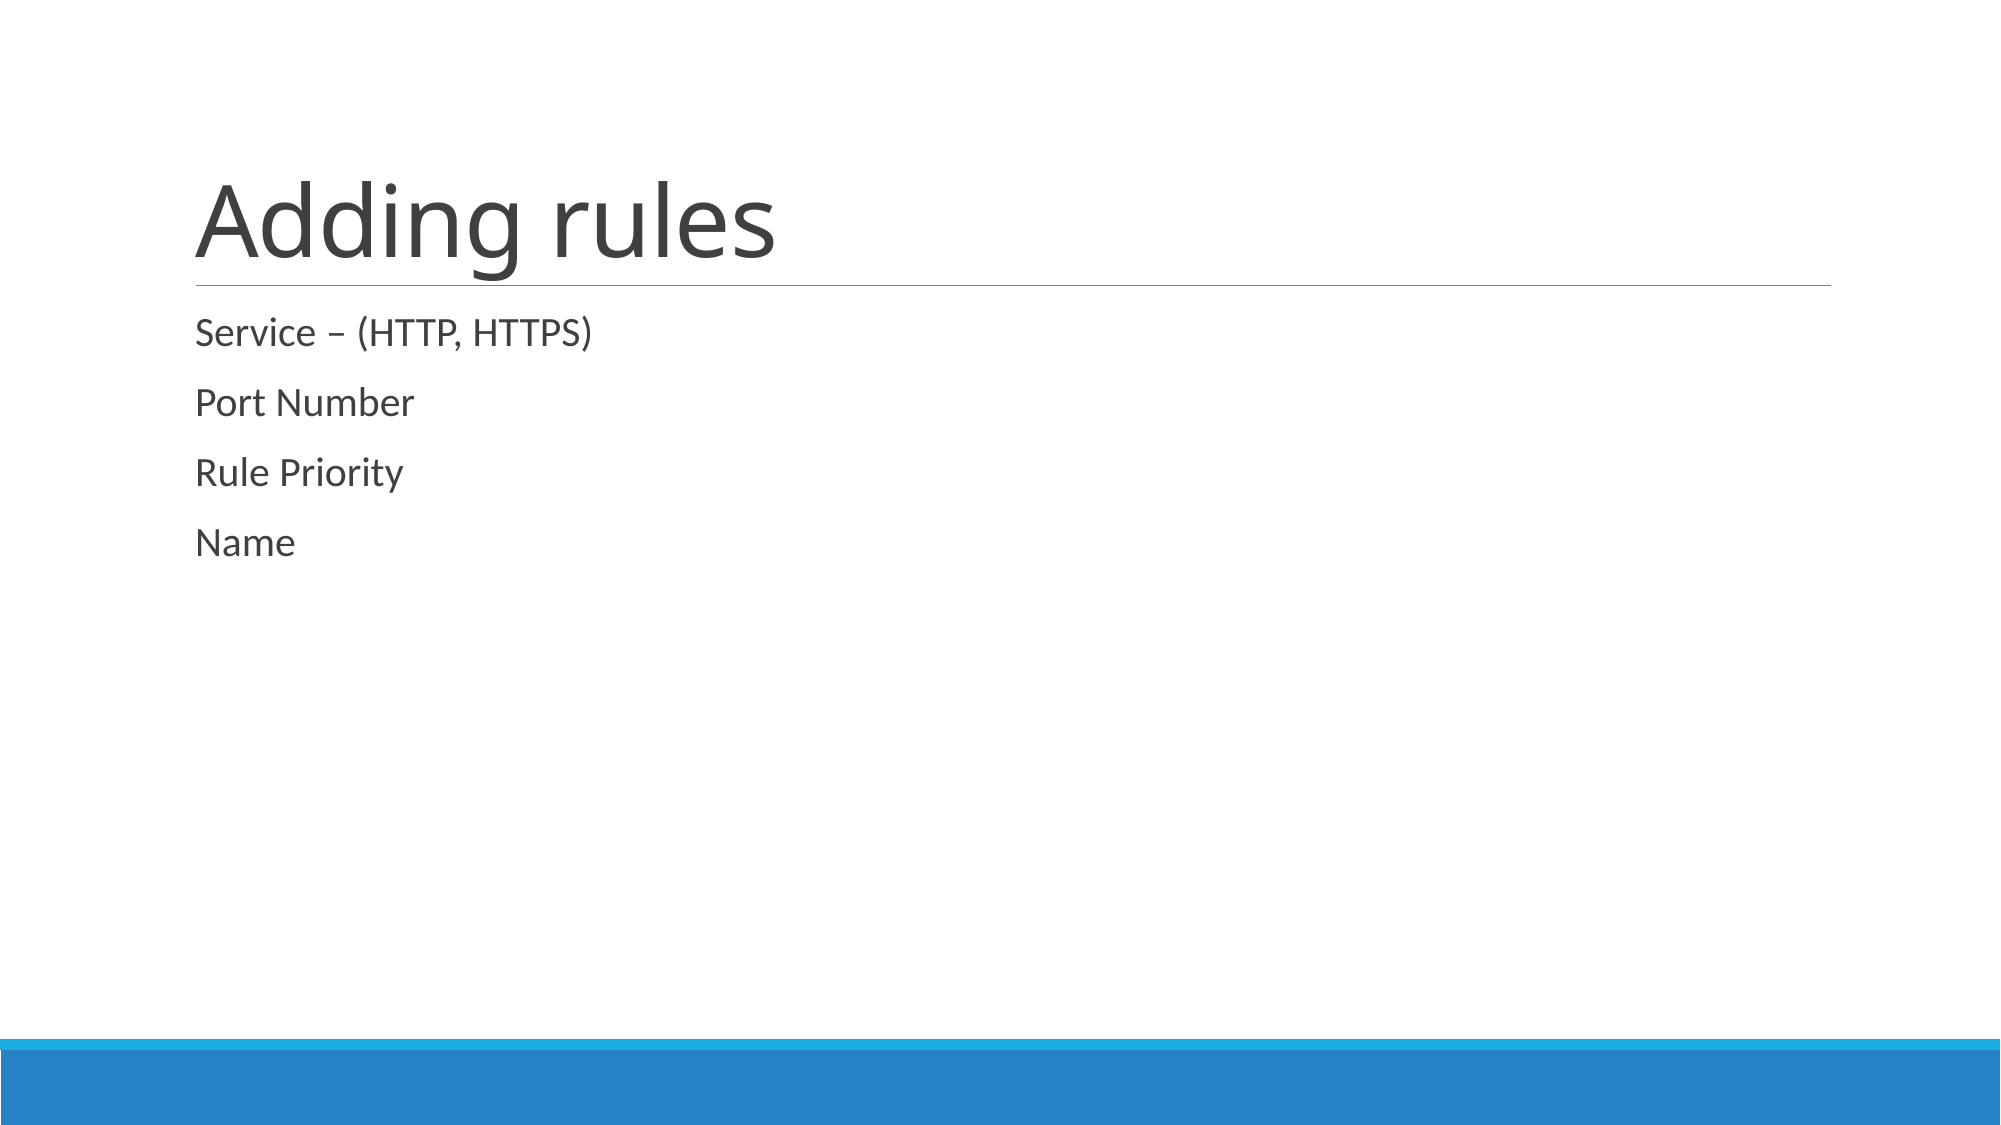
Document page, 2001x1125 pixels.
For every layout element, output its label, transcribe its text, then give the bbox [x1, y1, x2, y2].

list Service – (HTTP, HTTPS) Port Number Rule Priority Name [180, 302, 1831, 963]
title Adding rules [180, 47, 1831, 286]
